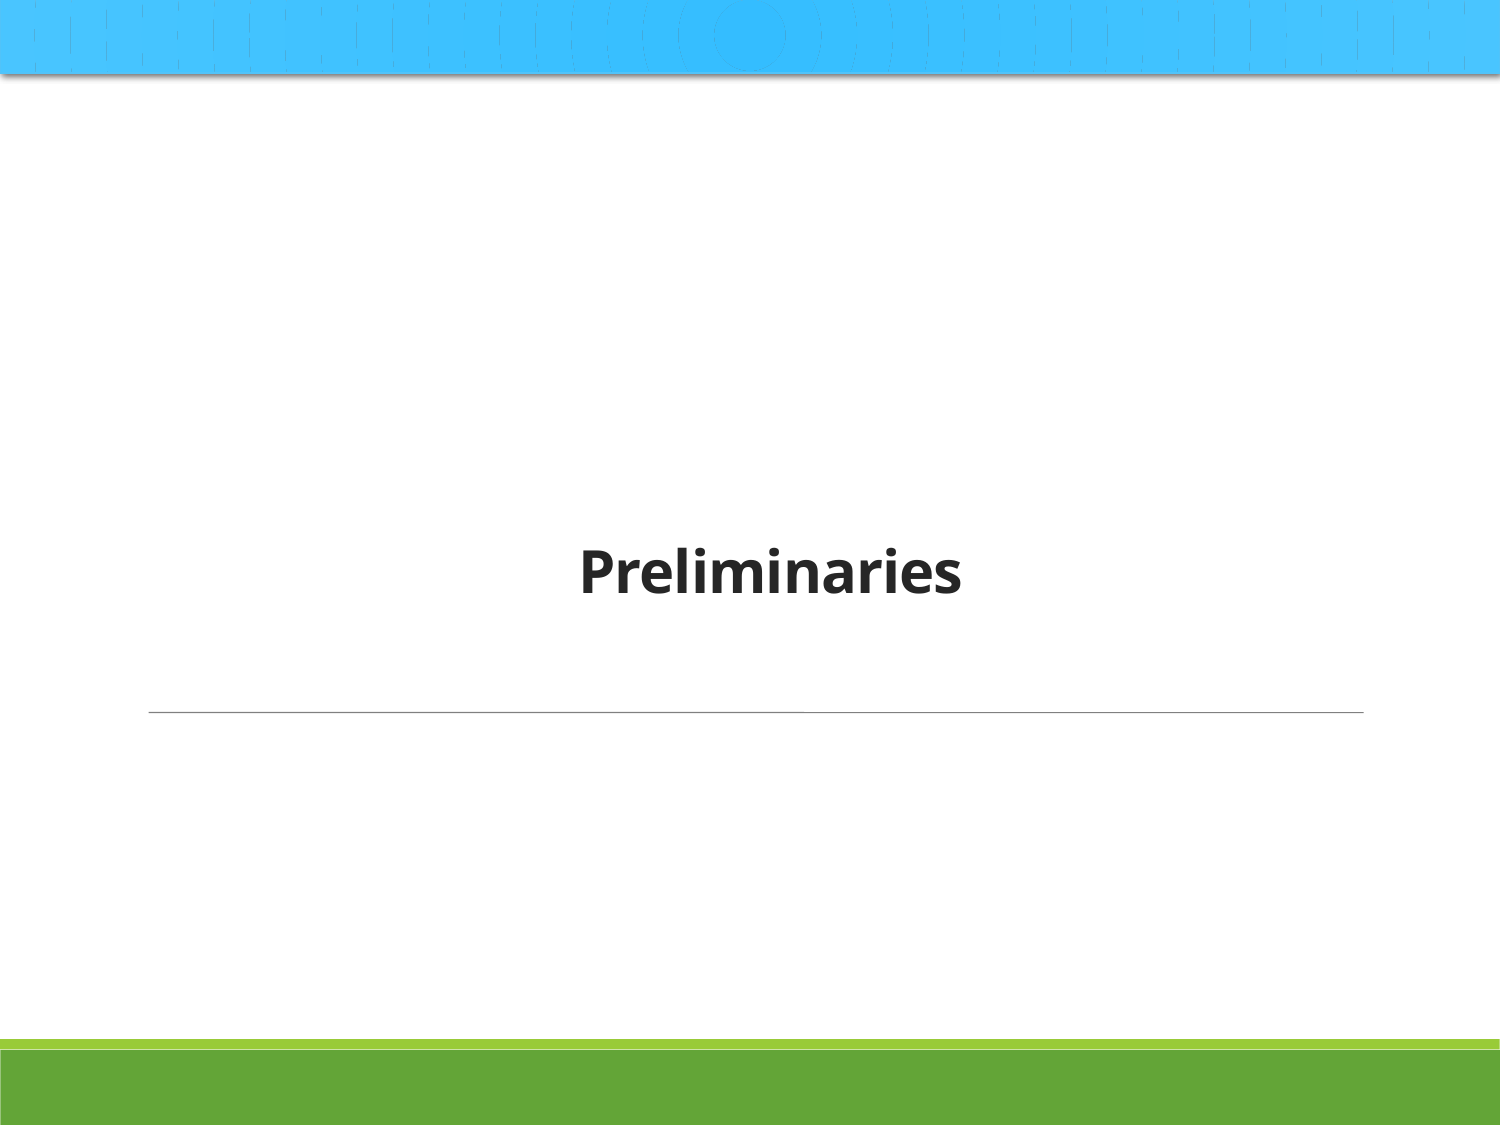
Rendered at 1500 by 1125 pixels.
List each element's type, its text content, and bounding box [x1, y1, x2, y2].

title Preliminaries [152, 474, 1390, 685]
text_box [0, 0, 1500, 73]
